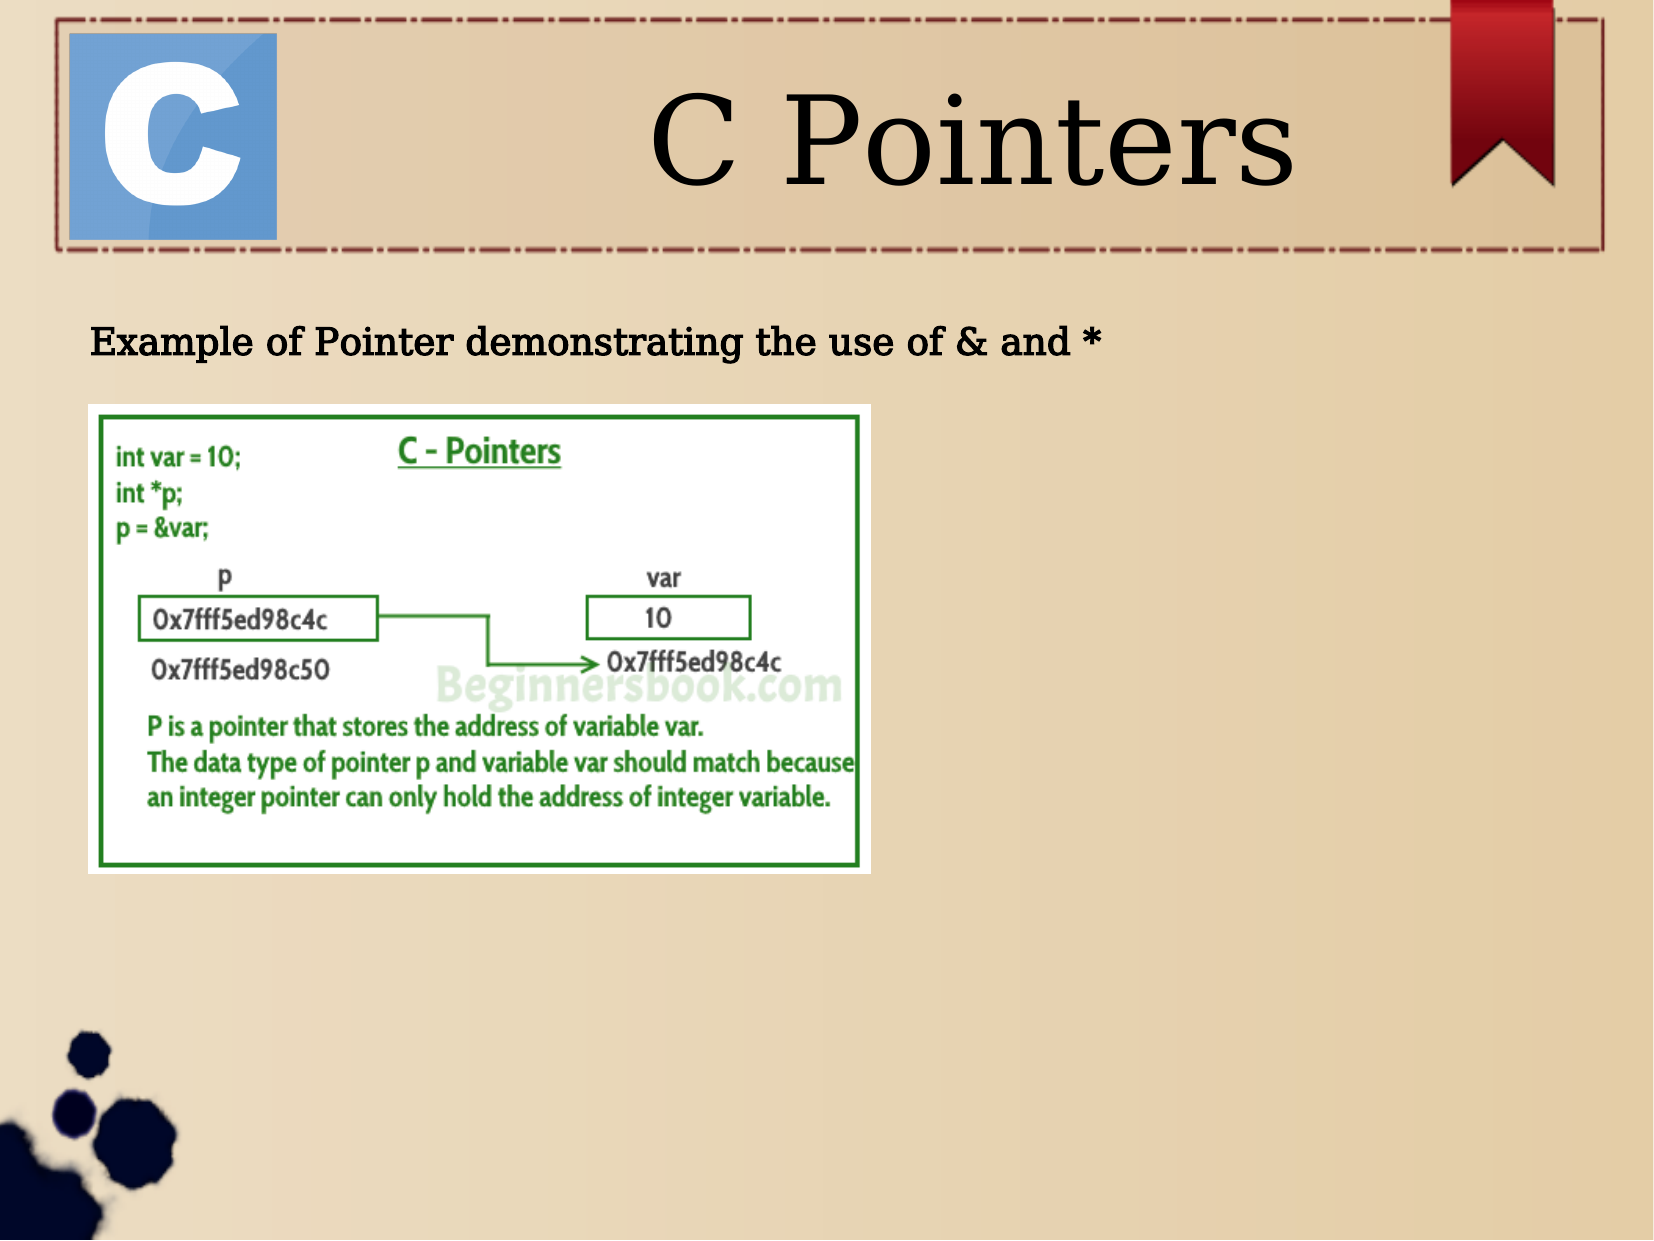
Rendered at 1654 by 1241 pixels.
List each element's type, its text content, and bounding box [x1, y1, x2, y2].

title C Pointers [495, 47, 1413, 229]
text_box Example of Pointer demonstrating the use of & and * [75, 313, 1606, 421]
picture [0, 0, 1654, 1240]
